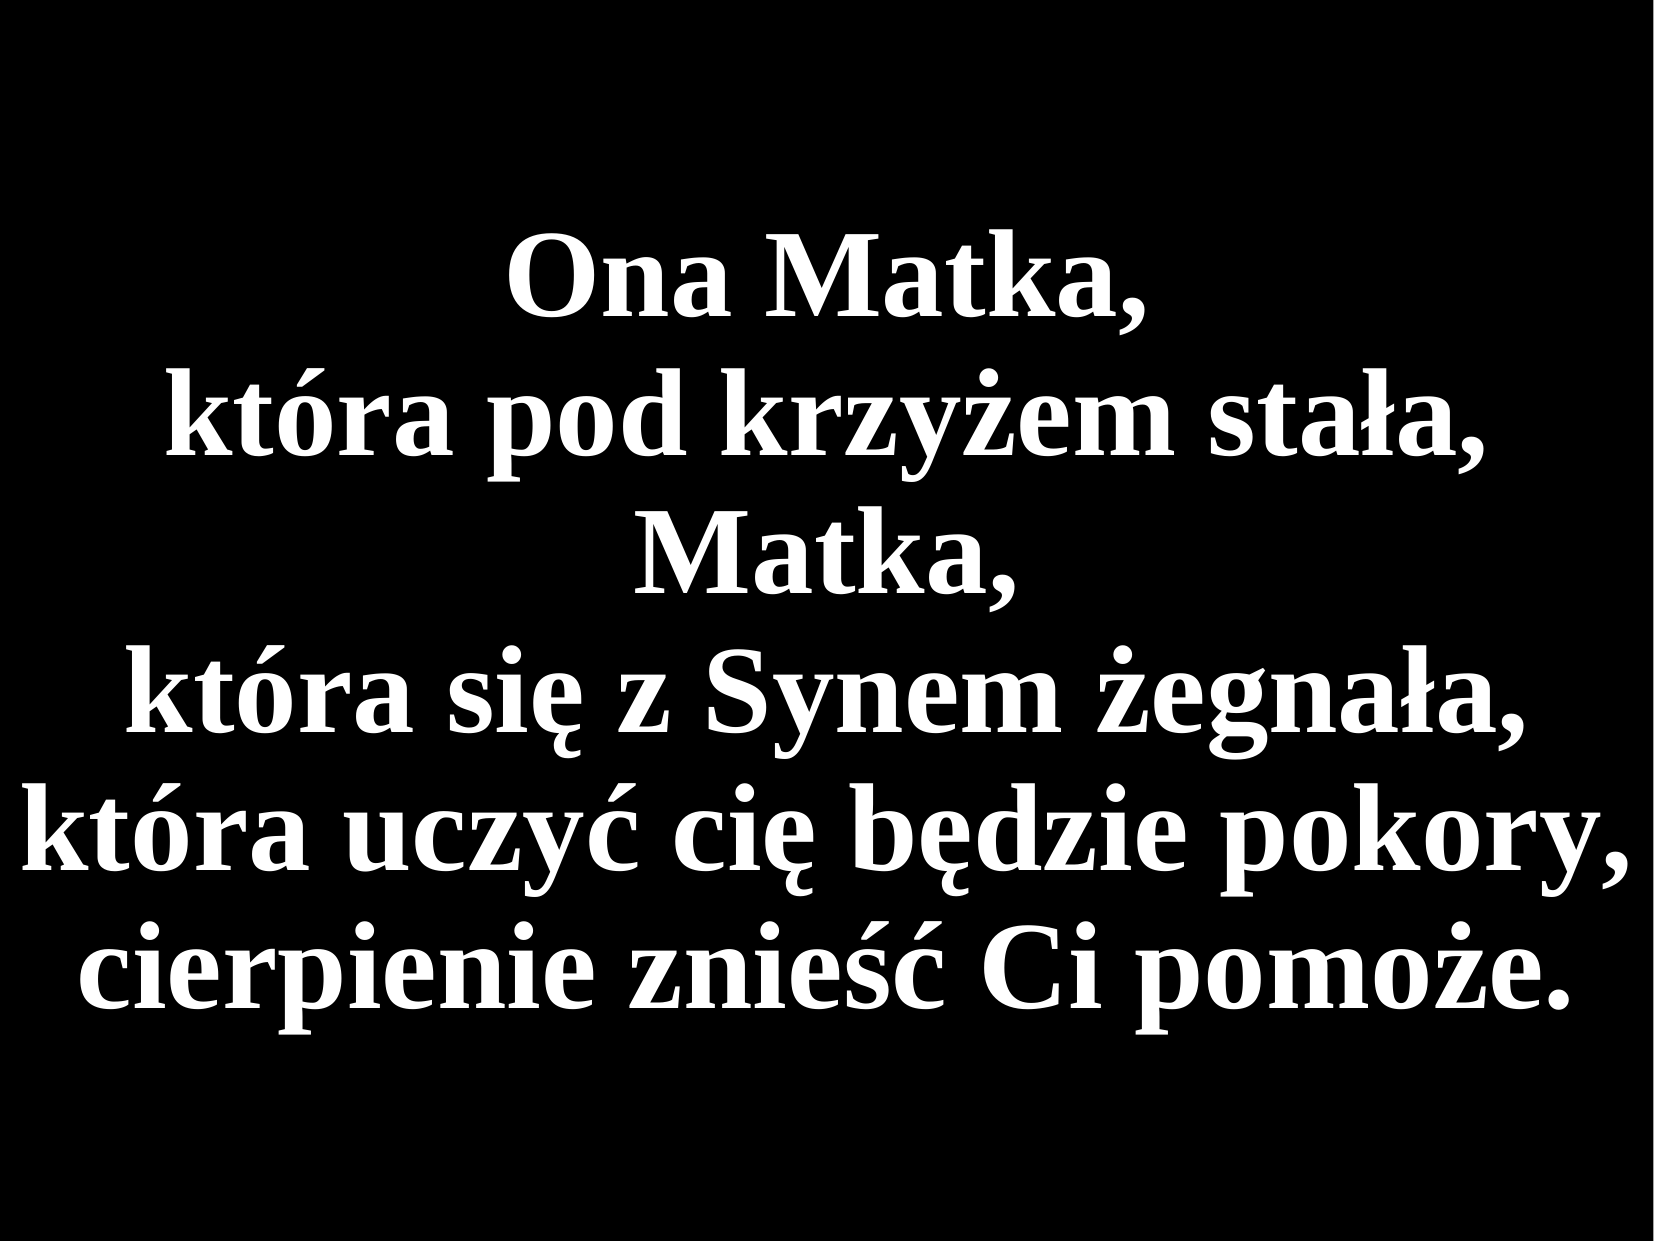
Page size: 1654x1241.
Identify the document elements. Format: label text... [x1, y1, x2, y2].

title Ona Matka, która pod krzyżem stała, Matka, która się z Synem żegnała, która uczyć cię będzie pokory, cierpienie znieść Ci pomoże. [0, 0, 1654, 1241]
